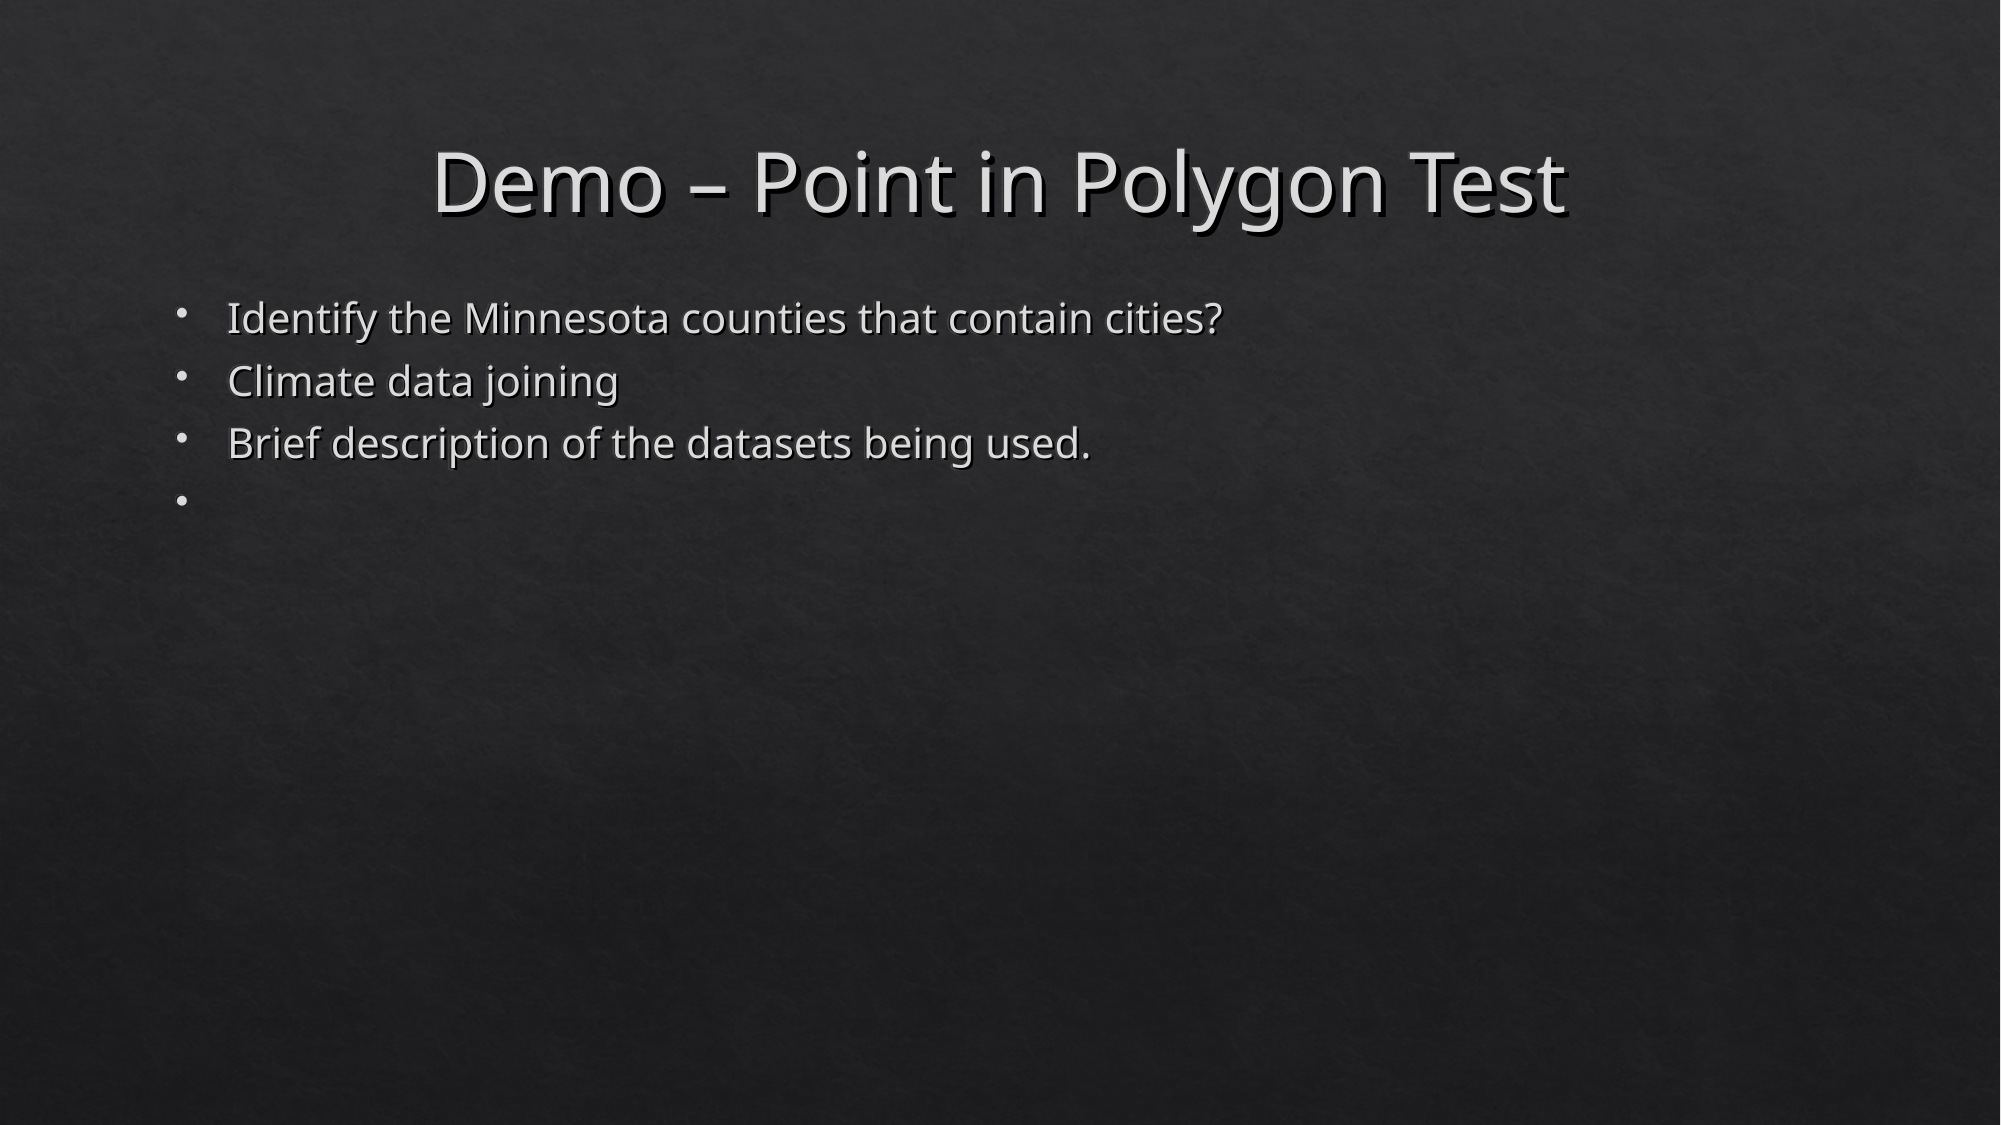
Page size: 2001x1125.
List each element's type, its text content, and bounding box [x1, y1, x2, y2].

title Demo – Point in Polygon Test [149, 99, 1849, 260]
list Identify the Minnesota counties that contain cities? Climate data joining Brief description of the datasets being used. [149, 284, 1849, 950]
